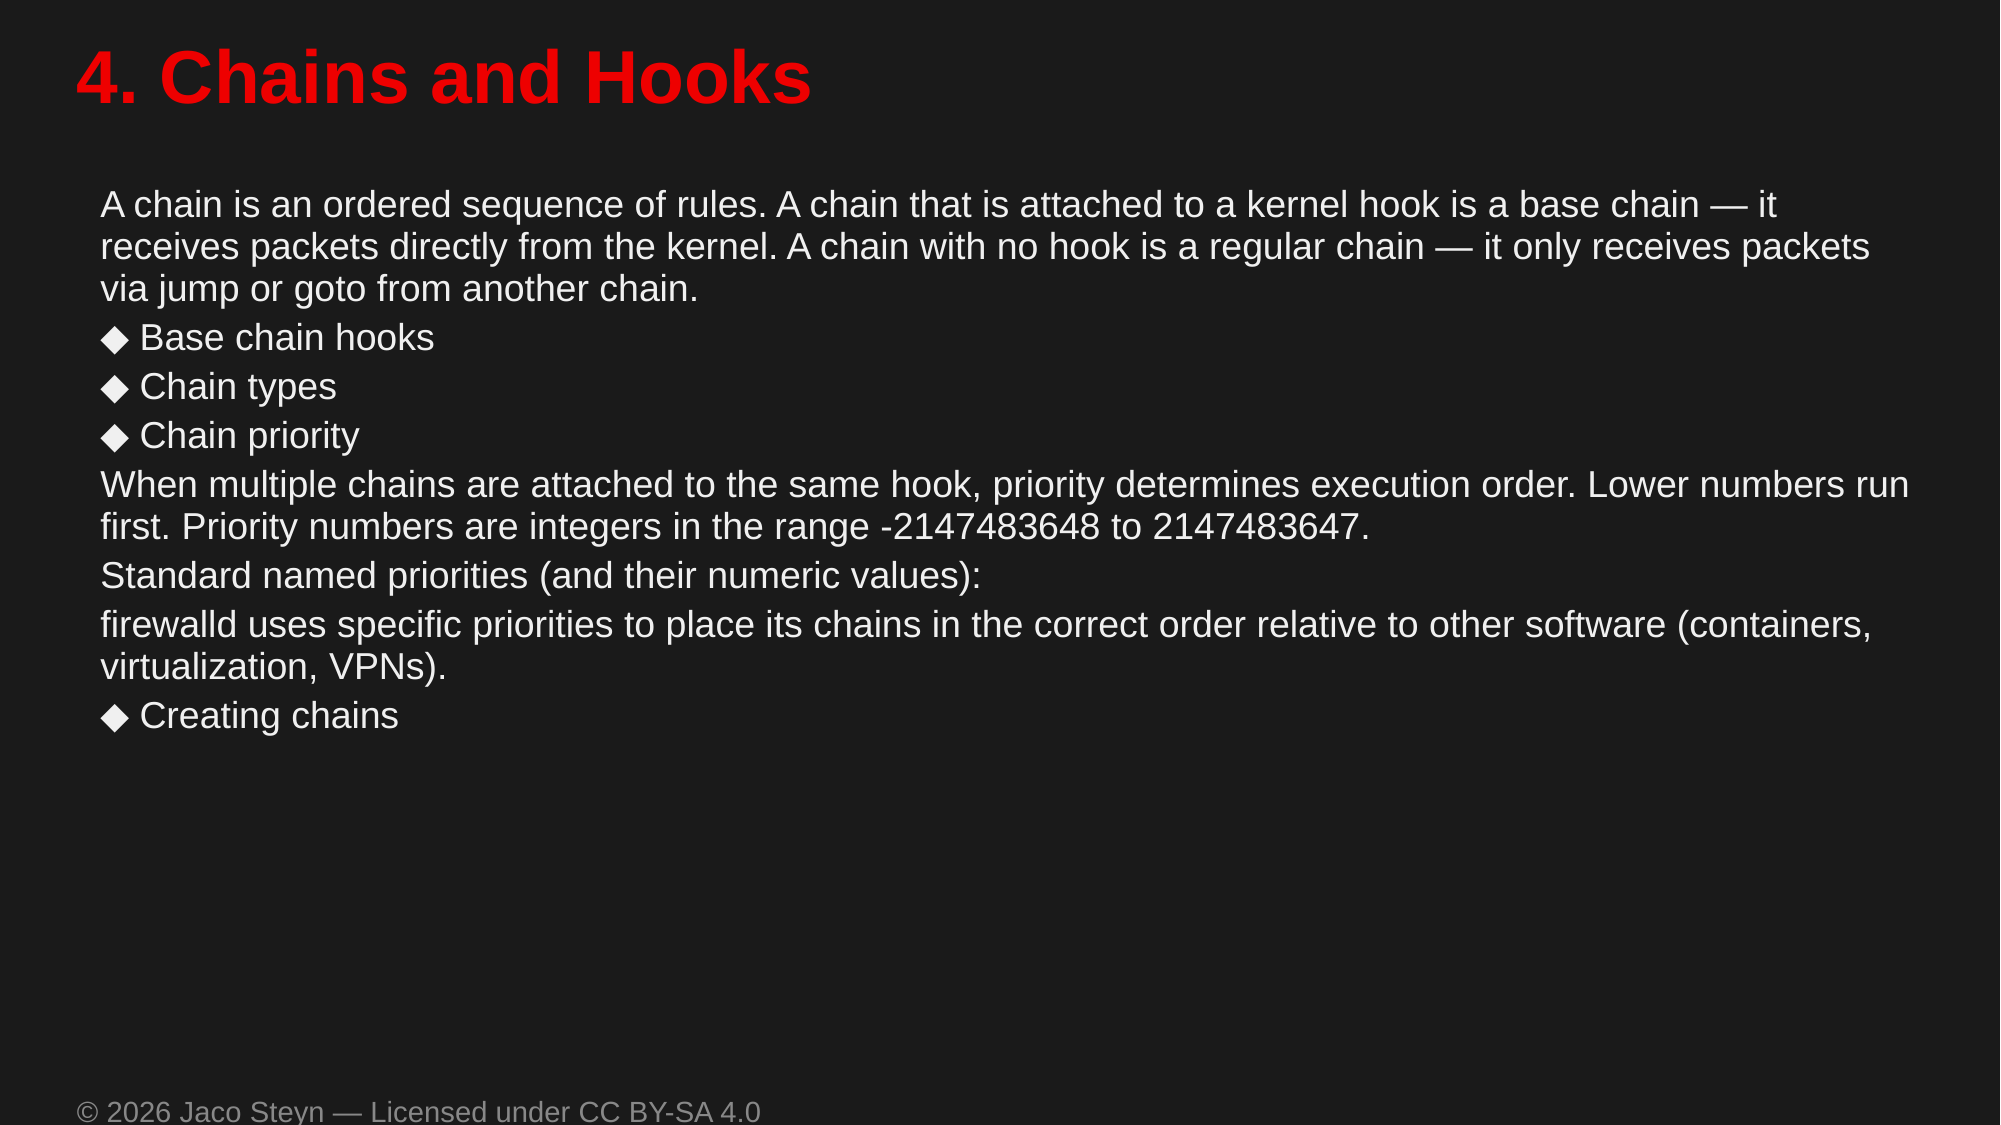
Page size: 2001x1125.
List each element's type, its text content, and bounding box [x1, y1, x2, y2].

text_box A chain is an ordered sequence of rules. A chain that is attached to a kernel hook is a base chain — it receives packets directly from the kernel. A chain with no hook is a regular chain — it only receives packets via jump or goto from another chain. ◆ Base chain hooks ◆ Chain types ◆ Chain priority When multiple chains are attached to the same hook, priority determines execution order. Lower numbers run first. Priority numbers are integers in the range -2147483648 to 2147483647. Standard named priorities (and their numeric values): firewalld uses specific priorities to place its chains in the correct order relative to other software (containers, virtualization, VPNs). ◆ Creating chains [59, 171, 1942, 1083]
text_box 4. Chains and Hooks [59, 23, 1942, 154]
text_box © 2026 Jaco Steyn — Licensed under CC BY-SA 4.0 [59, 1083, 1942, 1120]
